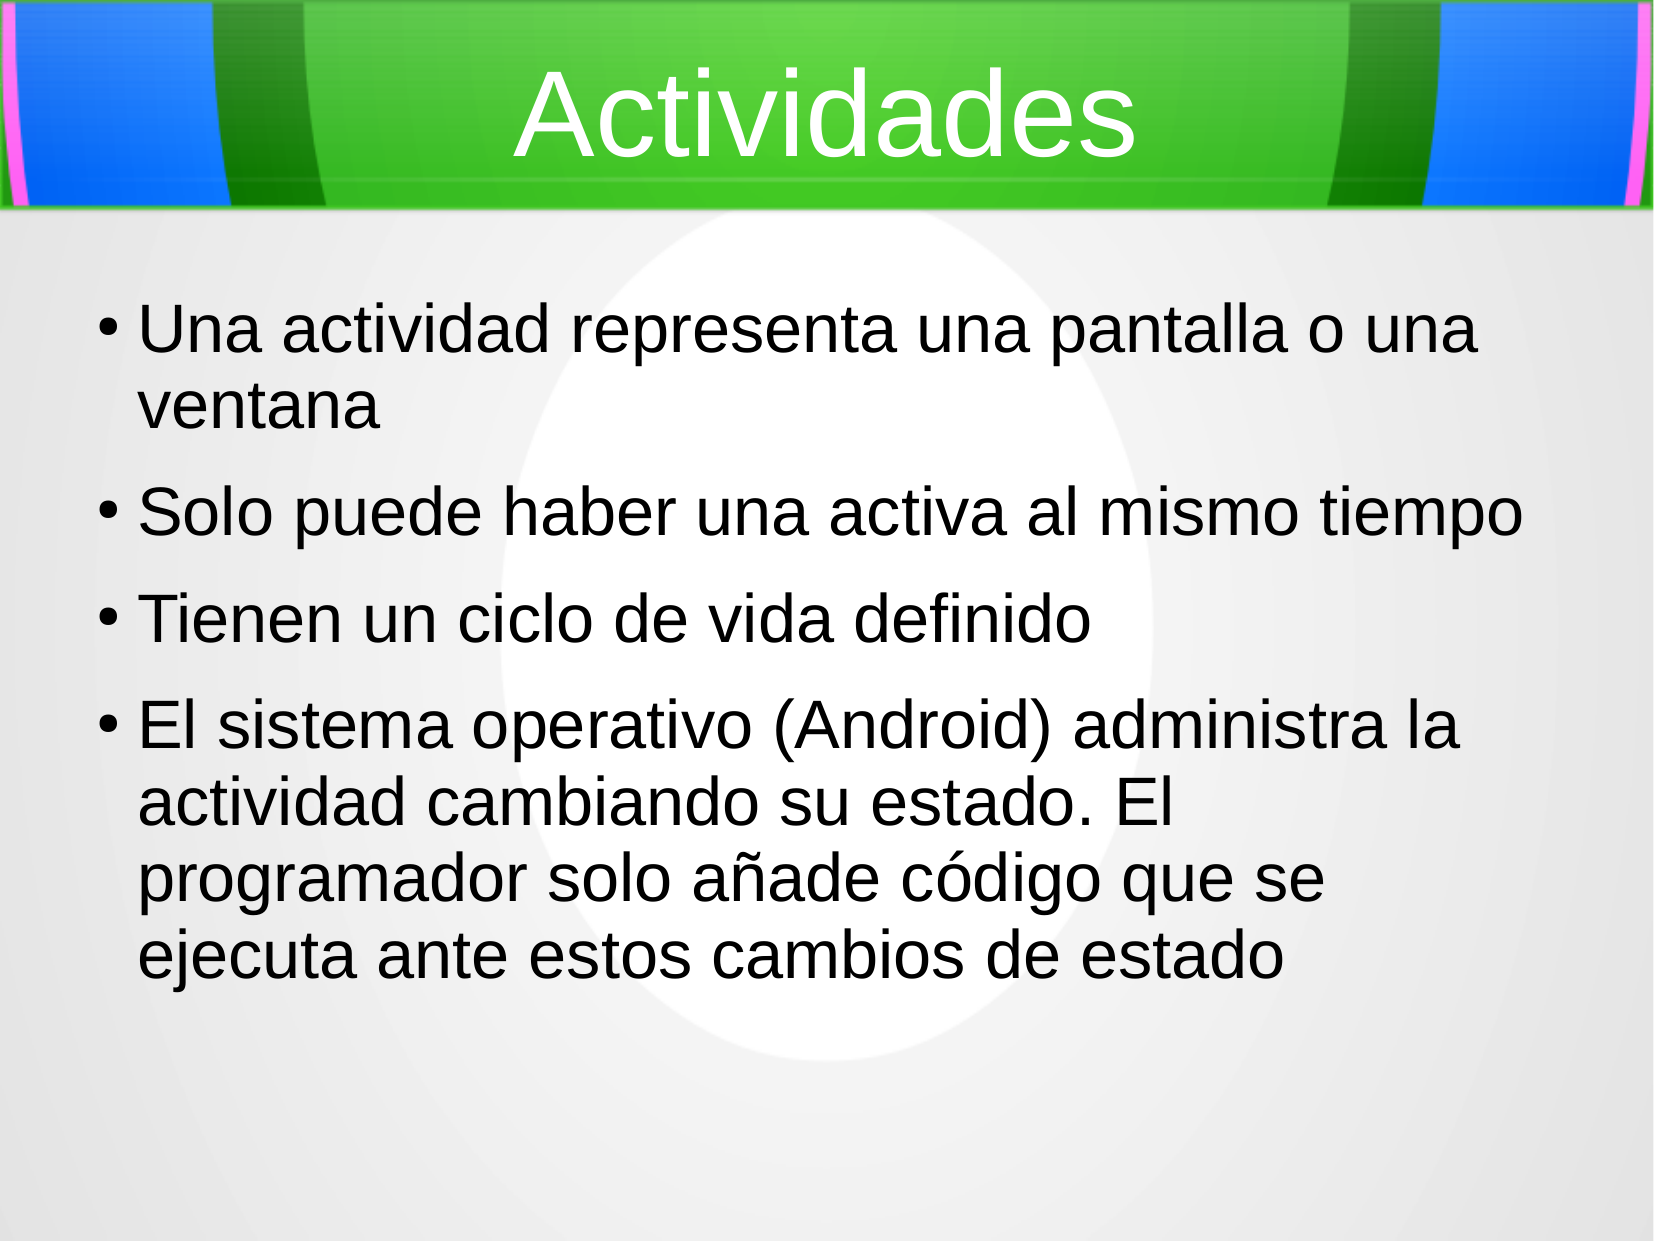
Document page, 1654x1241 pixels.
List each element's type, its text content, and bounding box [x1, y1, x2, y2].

picture [0, 0, 1654, 1241]
title Actividades [82, 45, 1571, 183]
list Una actividad representa una pantalla o una ventana Solo puede haber una activa al mismo tiempo Tienen un ciclo de vida definido El sistema operativo (Android) administra la actividad cambiando su estado. El programador solo añade código que se ejecuta ante estos cambios de estado [82, 290, 1538, 1010]
